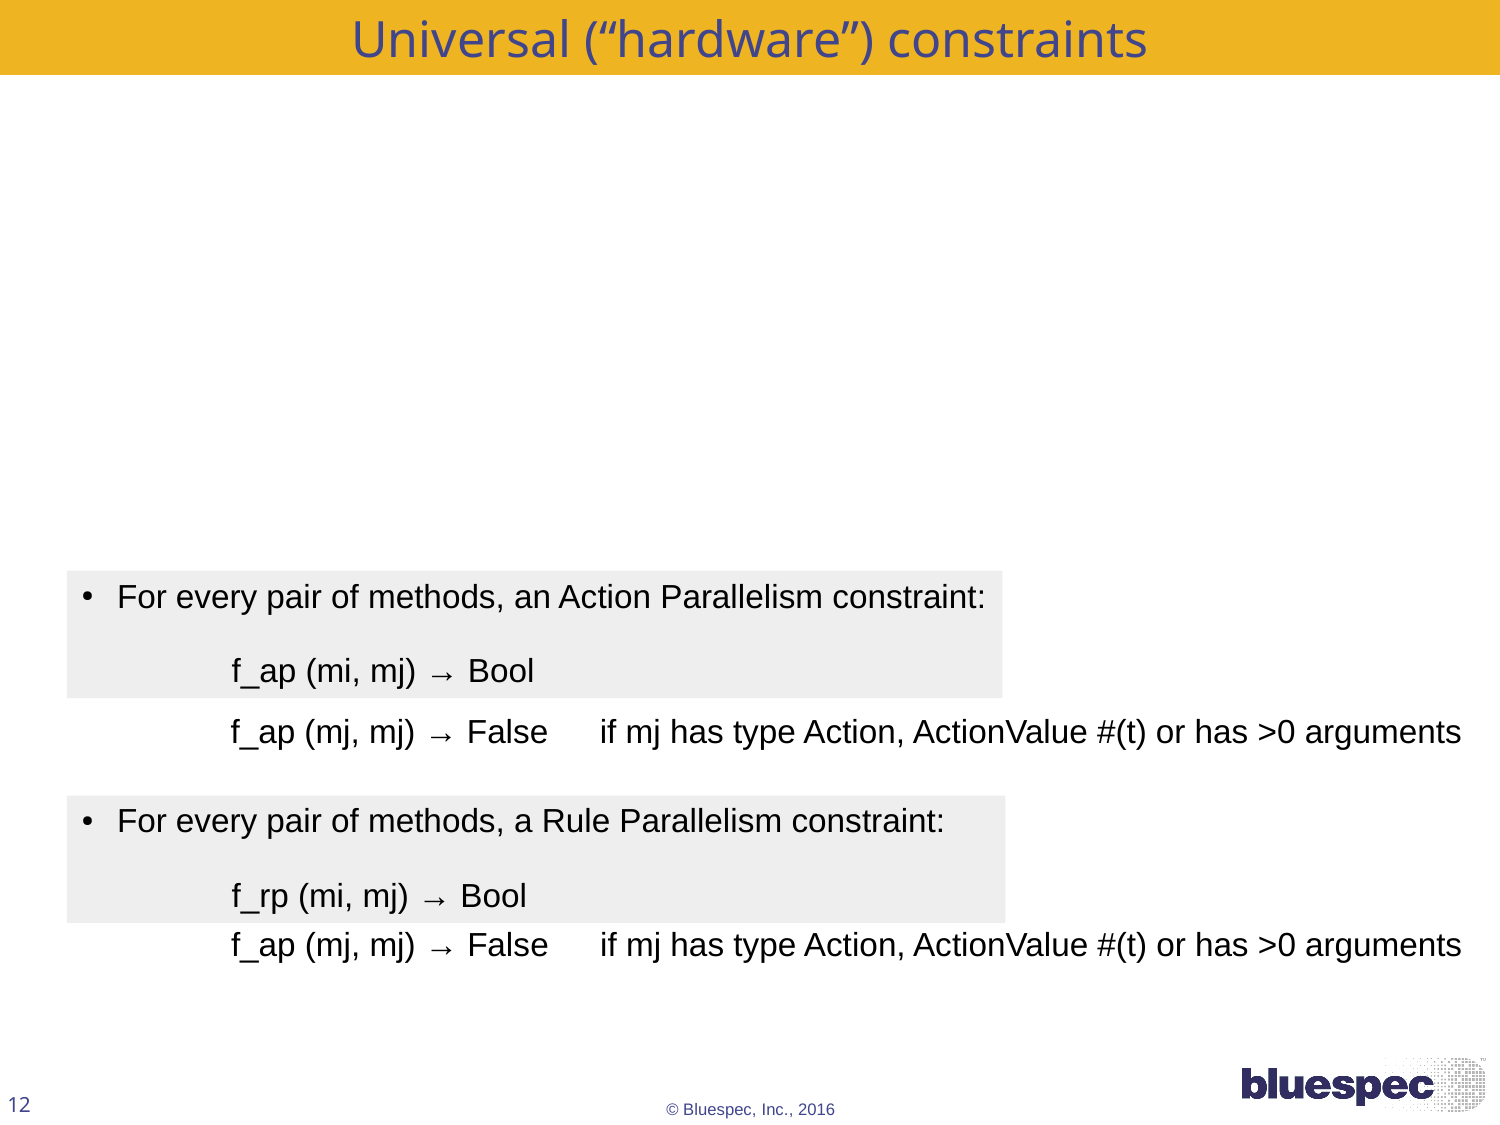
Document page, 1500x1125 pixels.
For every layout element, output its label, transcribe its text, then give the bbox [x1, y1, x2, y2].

text_box if mj has type Action, ActionValue #(t) or has >0 arguments [585, 705, 1486, 796]
text_box f_ap (mj, mj) → False [215, 705, 571, 766]
text_box Universal (“hardware”) constraints [0, 0, 1500, 75]
text_box if mj has type Action, ActionValue #(t) or has >0 arguments [585, 918, 1486, 1009]
text_box For every pair of methods, an Action Parallelism constraint: f_ap (mi, mj) → Bool [66, 570, 1003, 699]
picture [1242, 1058, 1487, 1112]
text_box f_ap (mj, mj) → False [216, 918, 571, 979]
text_box For every pair of methods, a Rule Parallelism constraint: f_rp (mi, mj) → Bool [66, 795, 1006, 923]
slide_number <number> [7, 1044, 320, 1120]
